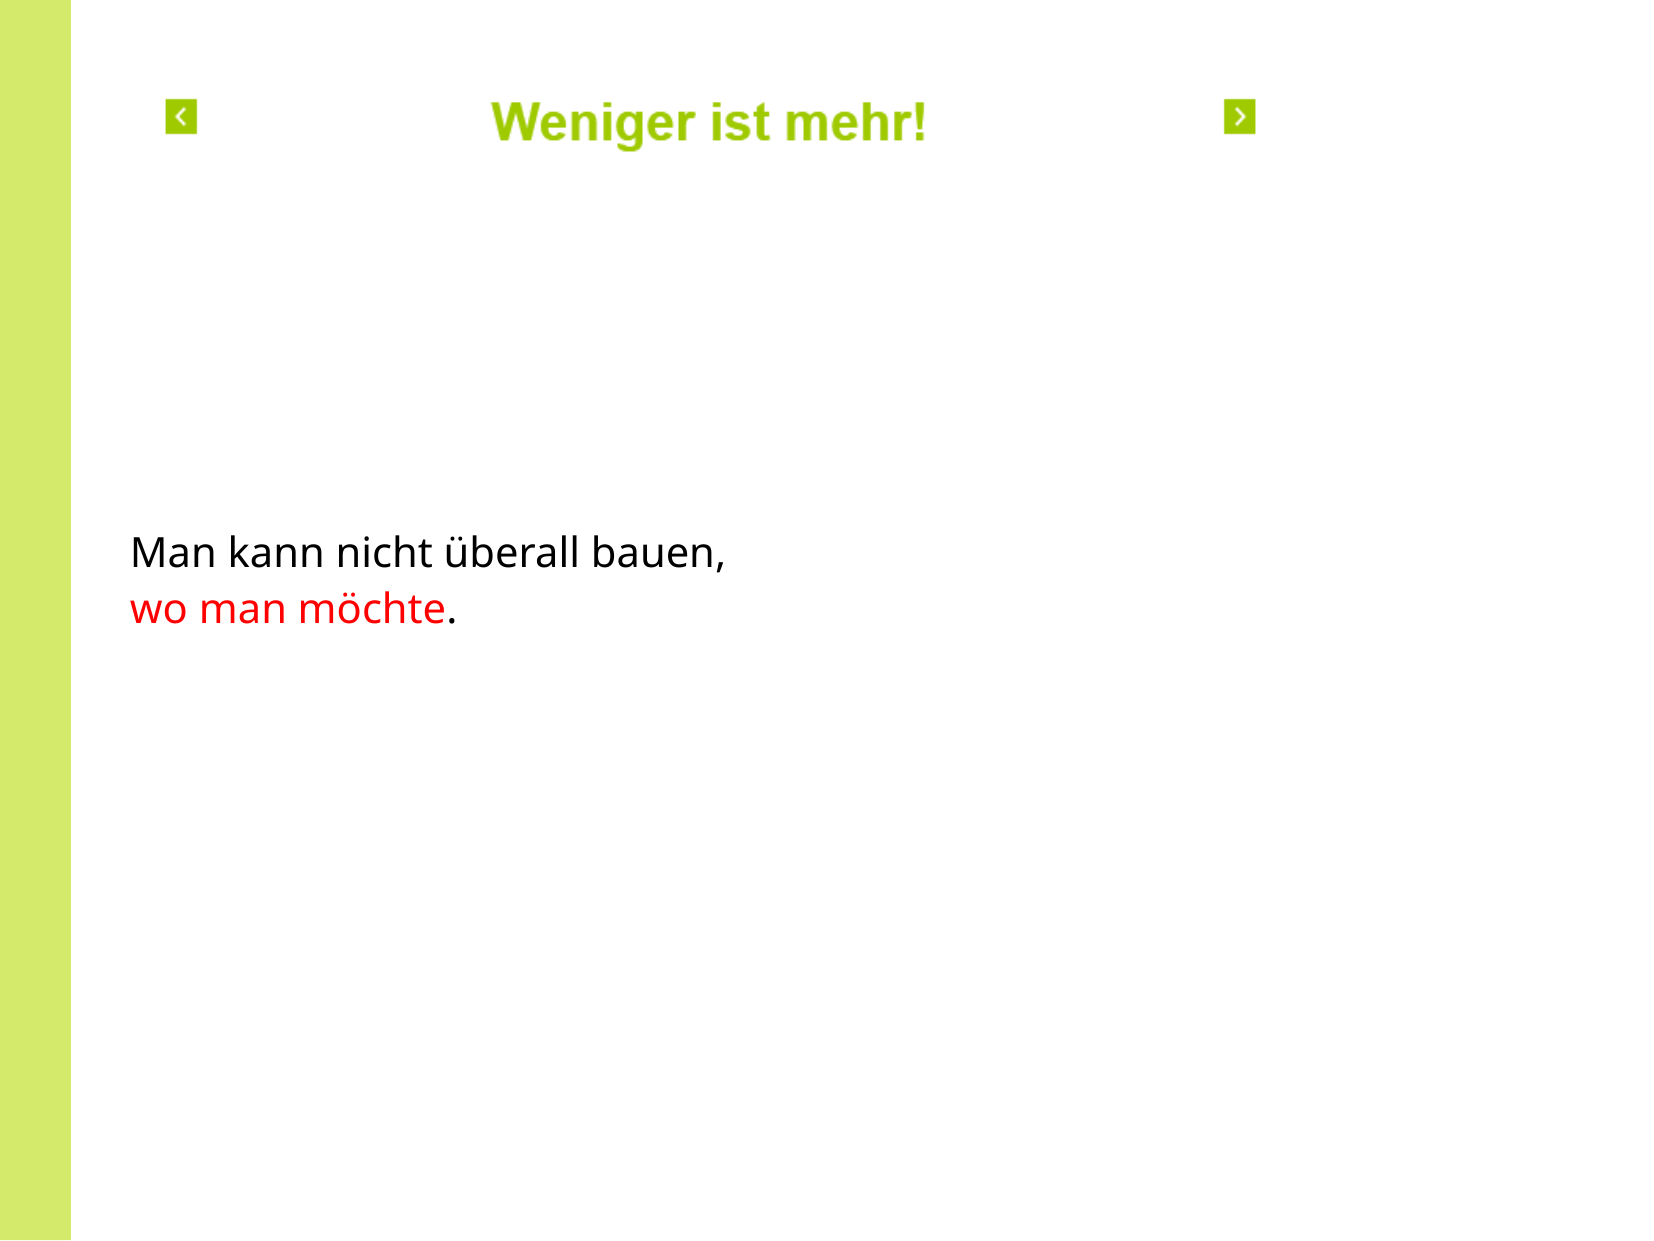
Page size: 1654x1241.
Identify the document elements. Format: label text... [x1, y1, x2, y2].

text_box [0, 0, 71, 1241]
title Man kann nicht überall bauen, wo man möchte. [129, 24, 934, 1241]
picture [155, 74, 1276, 166]
